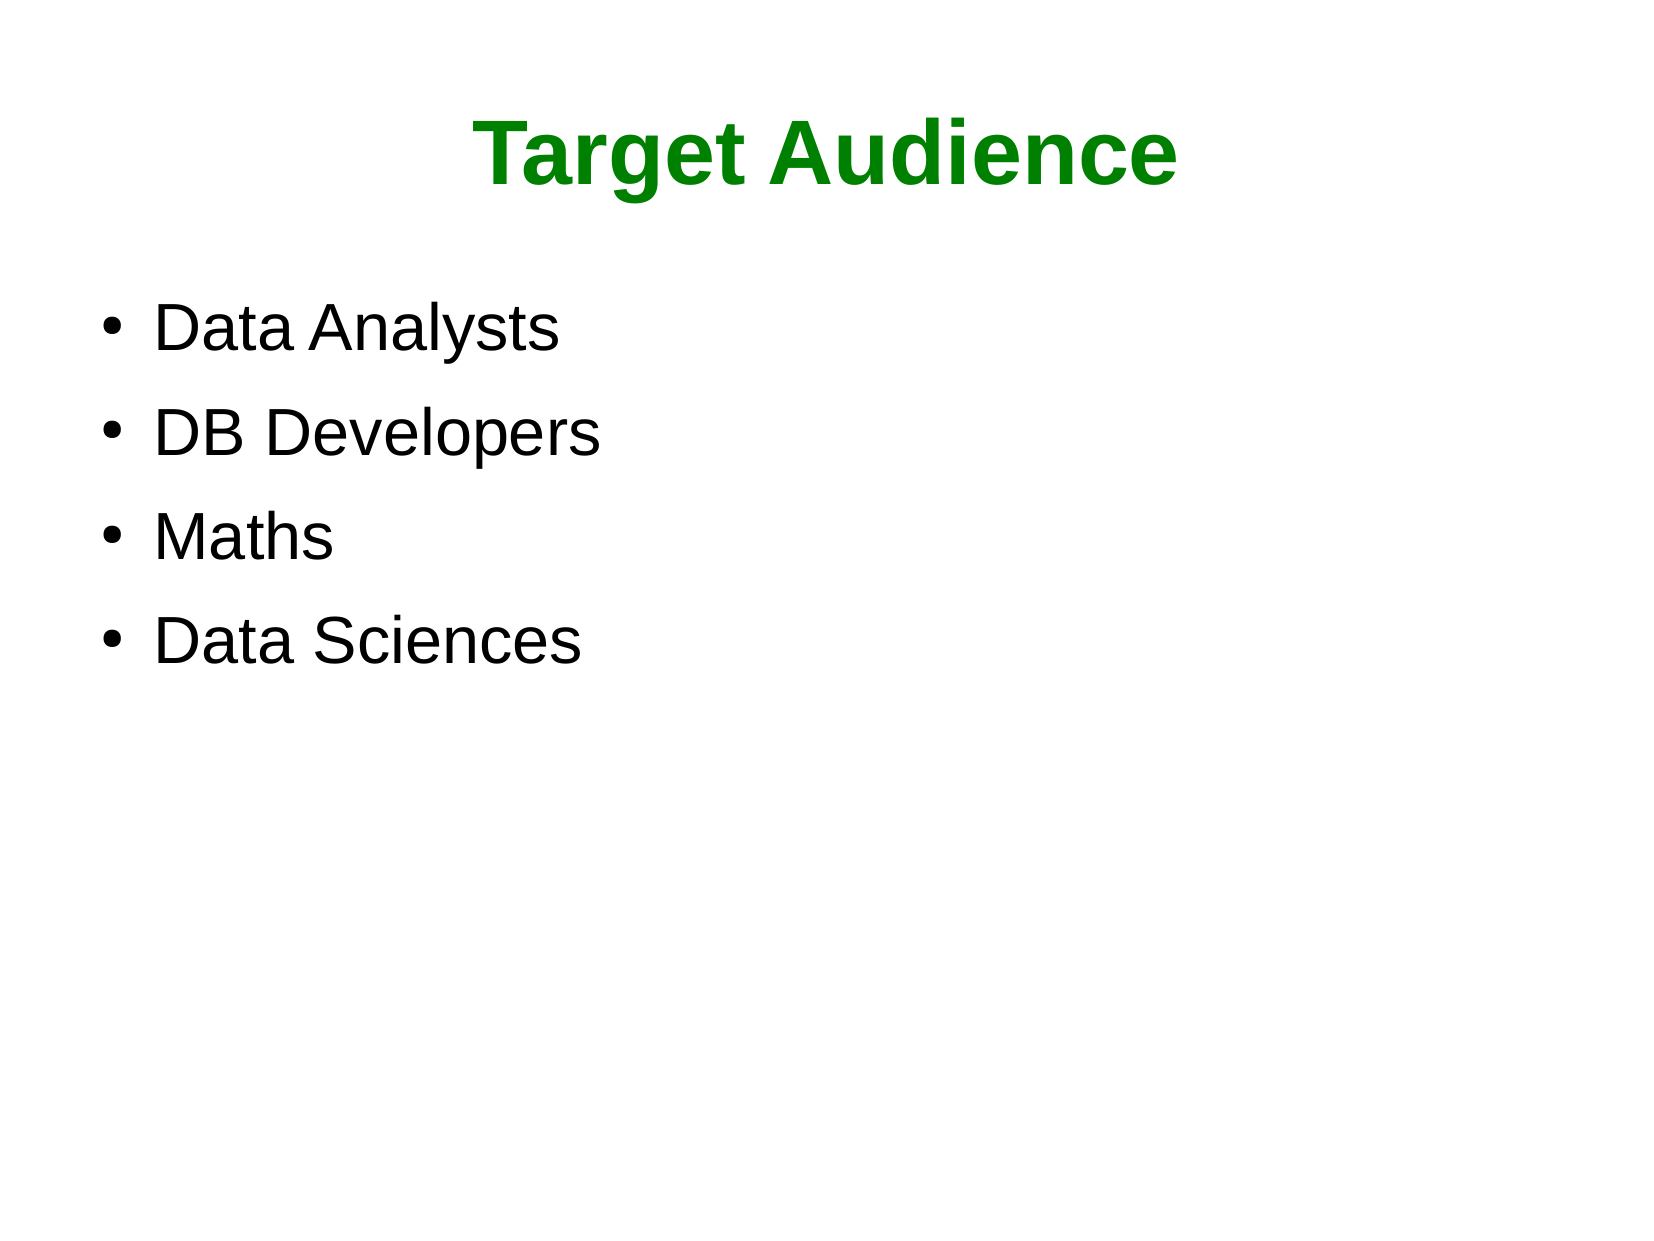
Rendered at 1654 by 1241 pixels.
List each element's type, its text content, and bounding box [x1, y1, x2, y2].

list Data Analysts DB Developers Maths Data Sciences [82, 290, 1571, 1010]
title Target Audience [82, 49, 1571, 257]
